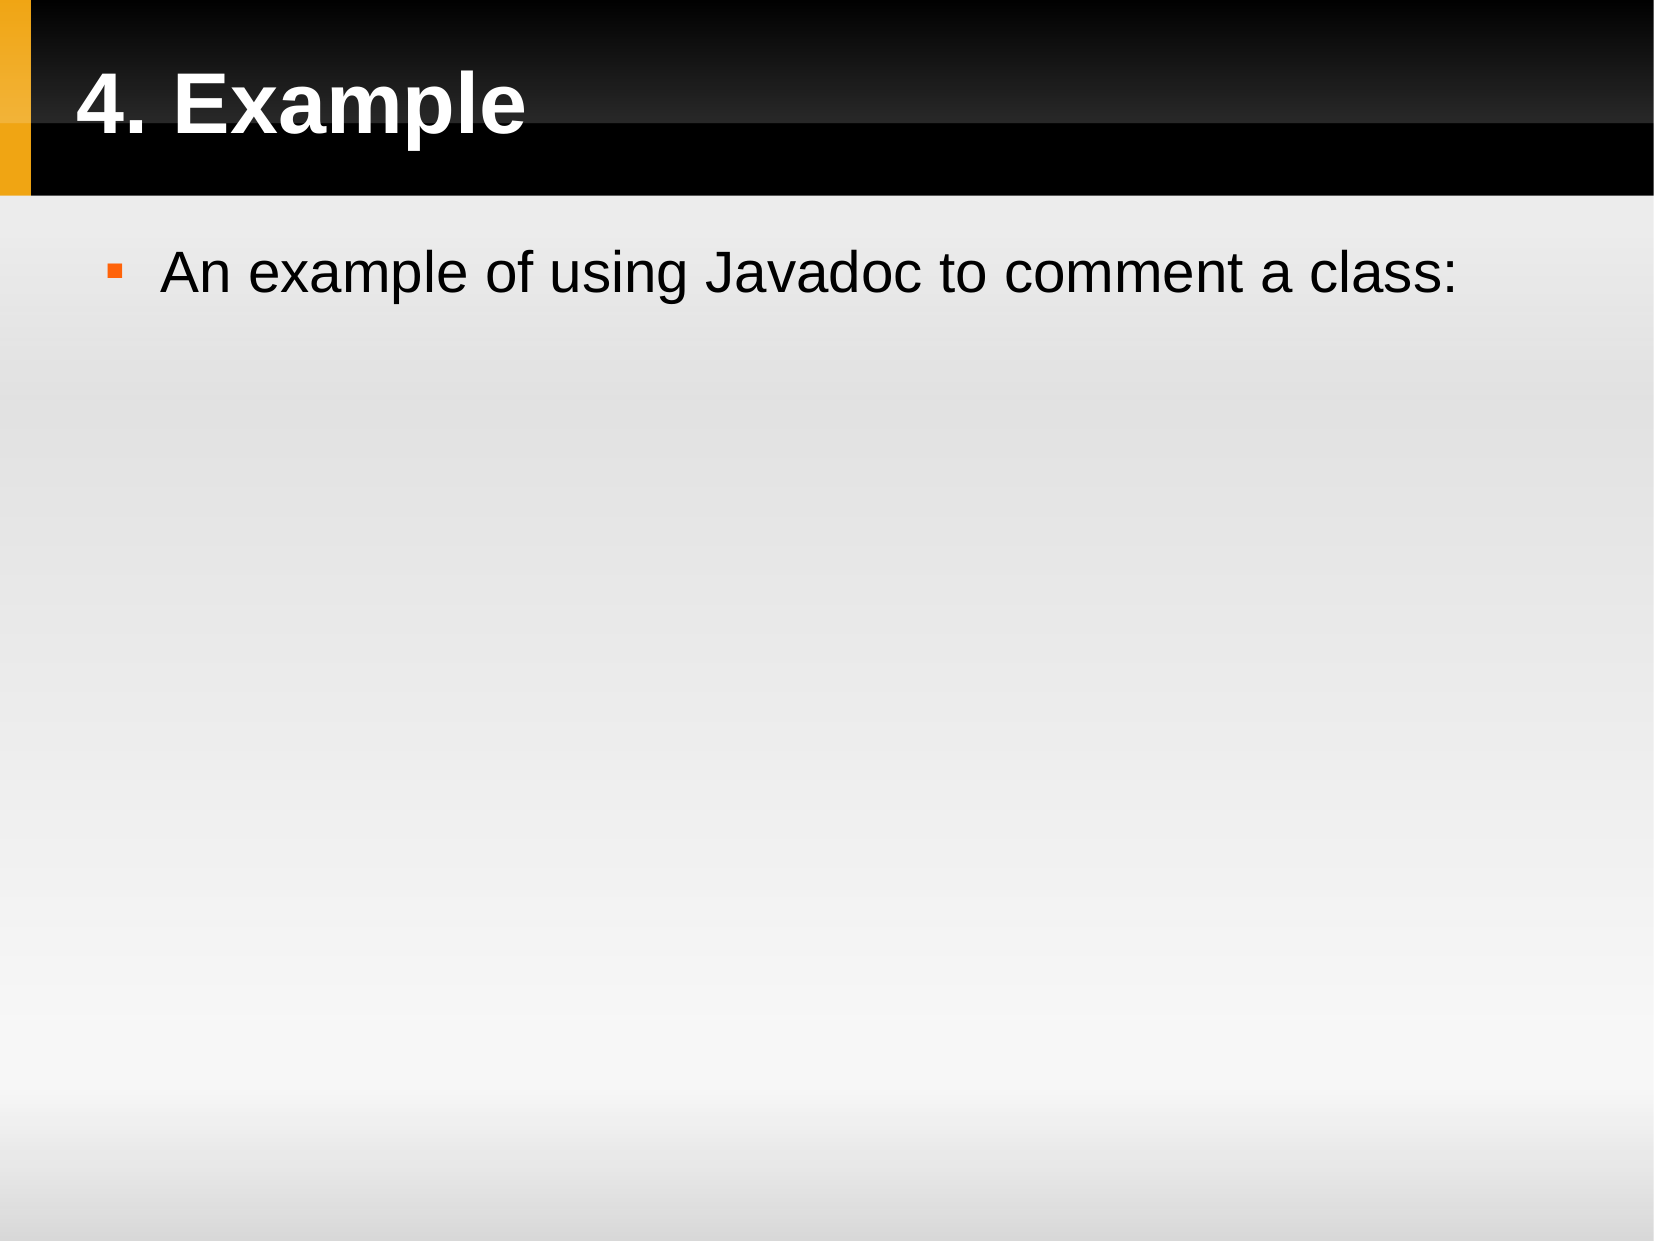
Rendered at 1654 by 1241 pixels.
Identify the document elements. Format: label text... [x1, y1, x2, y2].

title 4. Example [76, 0, 1565, 208]
picture [0, 0, 1654, 1241]
list An example of using Javadoc to comment a class: [90, 240, 1579, 1059]
